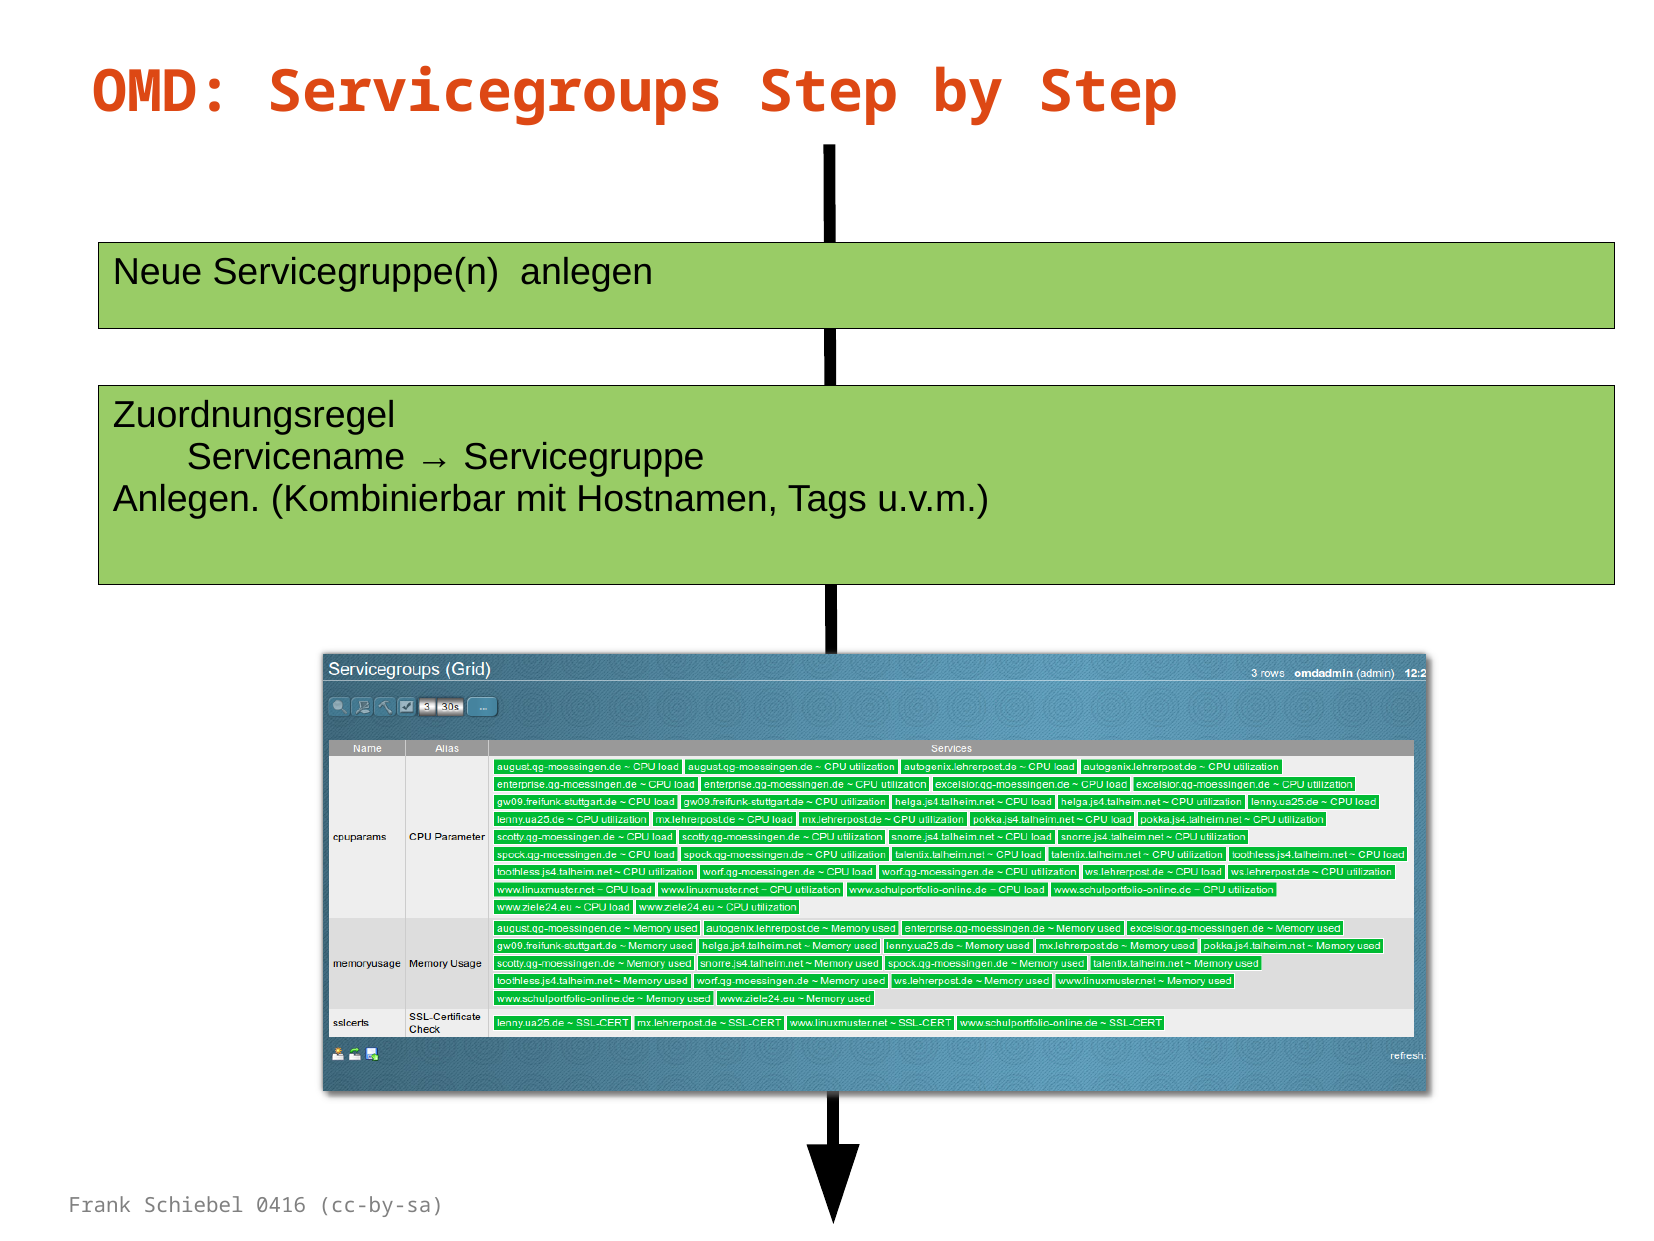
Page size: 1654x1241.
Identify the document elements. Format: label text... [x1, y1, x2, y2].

text_box Neue Servicegruppe(n) anlegen [98, 242, 1615, 329]
text_box Zuordnungsregel Servicename → Servicegruppe Anlegen. (Kombinierbar mit Hostnamen, Tags u.v.m.) [98, 385, 1615, 585]
text_box OMD: Servicegroups Step by Step [78, 42, 1449, 117]
picture [314, 645, 1440, 1105]
